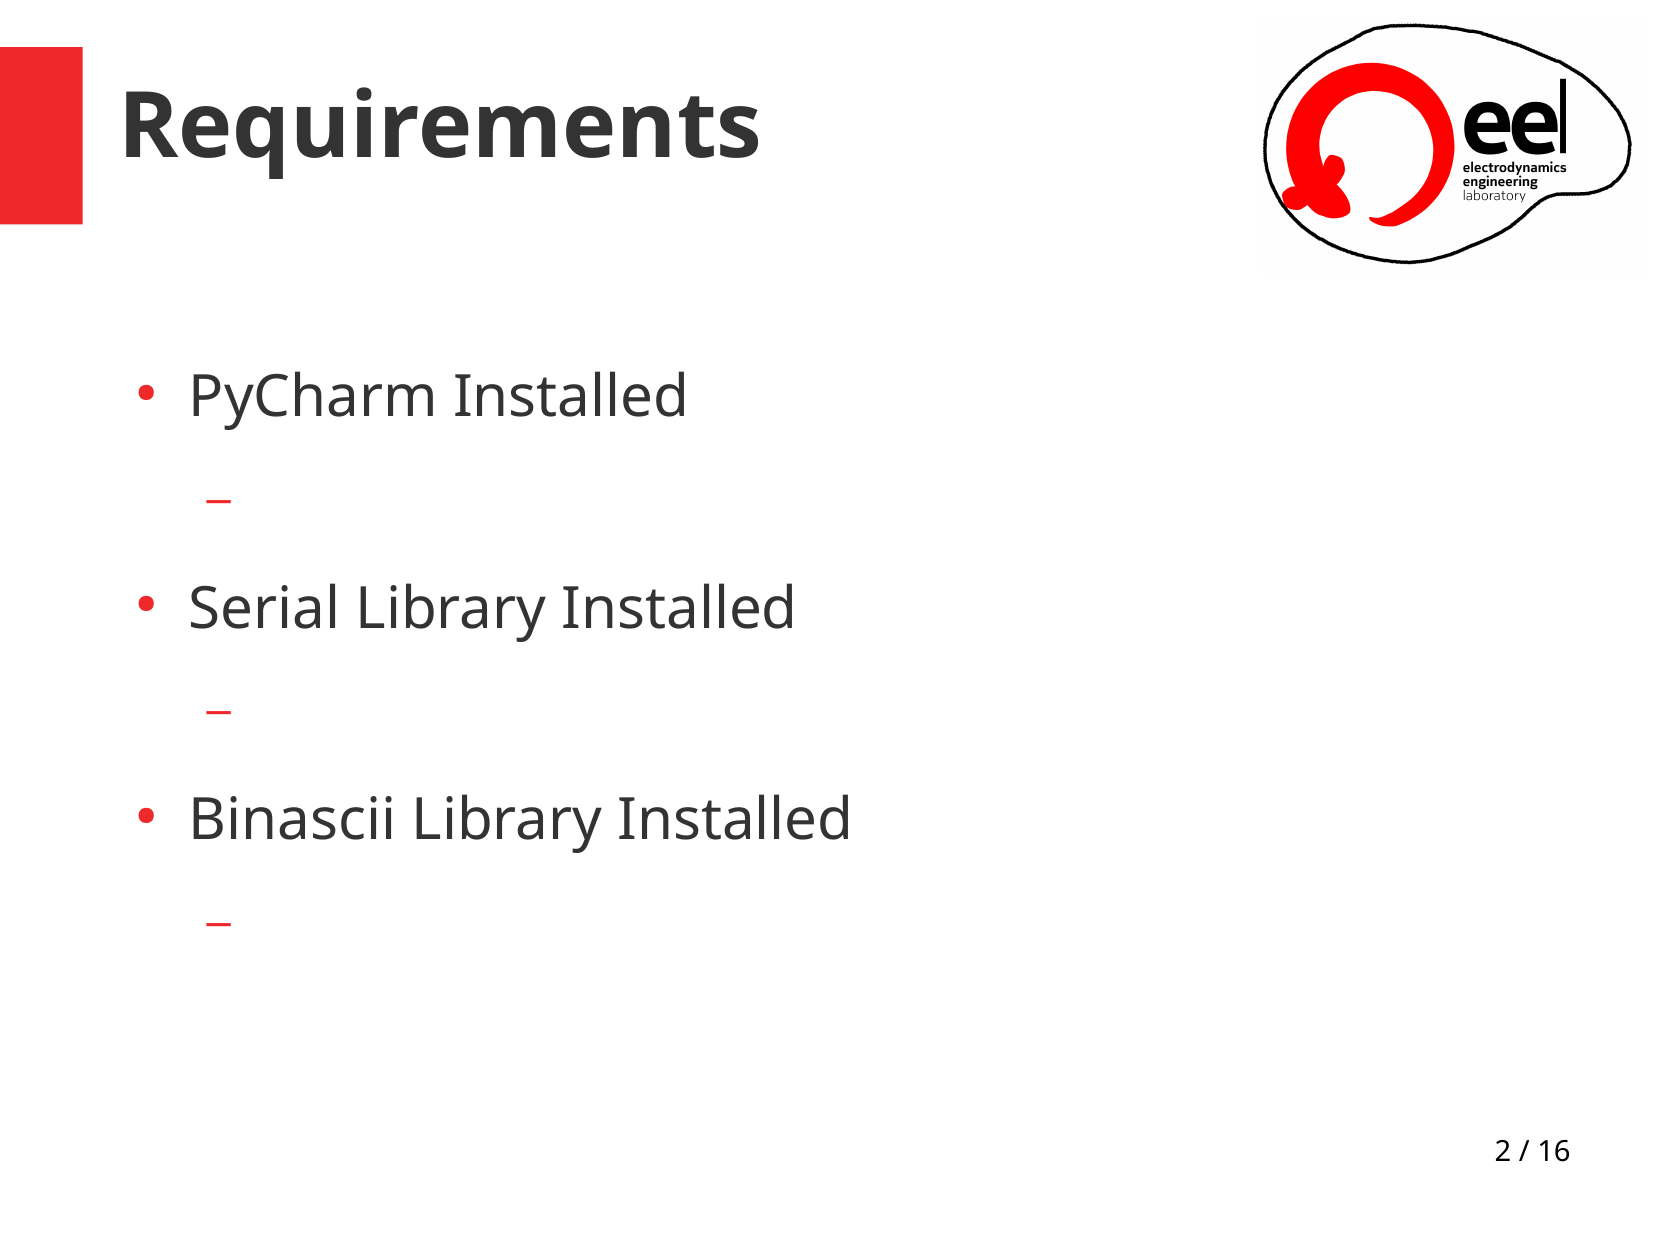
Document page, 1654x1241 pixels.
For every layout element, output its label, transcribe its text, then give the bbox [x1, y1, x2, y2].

title Requirements [118, 49, 1260, 257]
picture [1260, 15, 1648, 274]
list PyCharm Installed Serial Library Installed Binascii Library Installed [118, 354, 1536, 1074]
